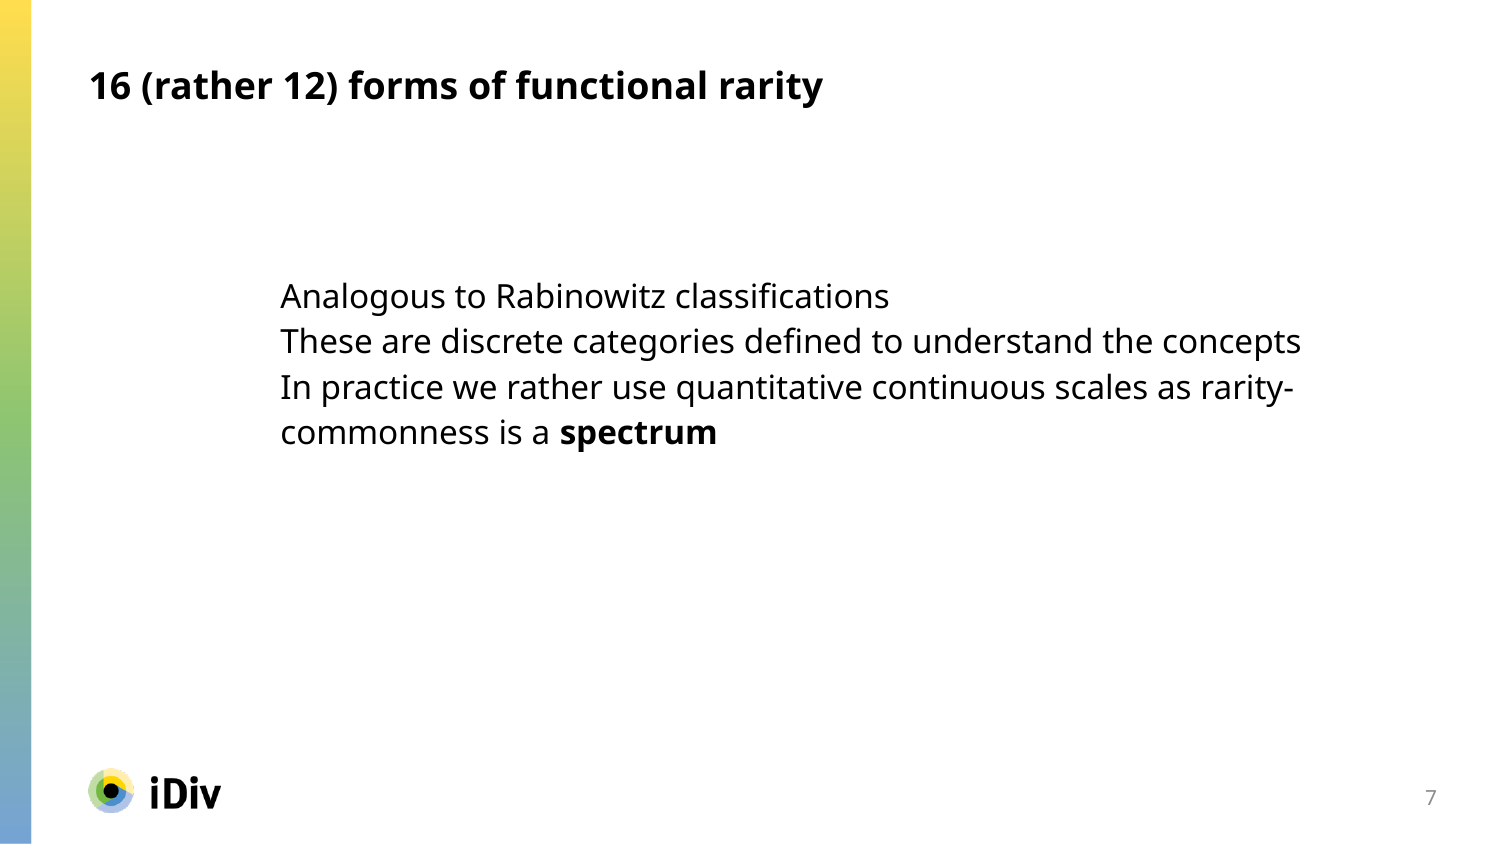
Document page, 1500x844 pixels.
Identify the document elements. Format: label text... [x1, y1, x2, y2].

list 16 (rather 12) forms of functional rarity [88, 61, 1437, 157]
text_box Analogous to Rabinowitz classifications These are discrete categories defined to understand the concepts In practice we rather use quantitative continuous scales as rarity-commonness is a spectrum [265, 265, 1418, 484]
picture [0, 0, 1500, 844]
slide_number <numéro> [1240, 767, 1437, 813]
